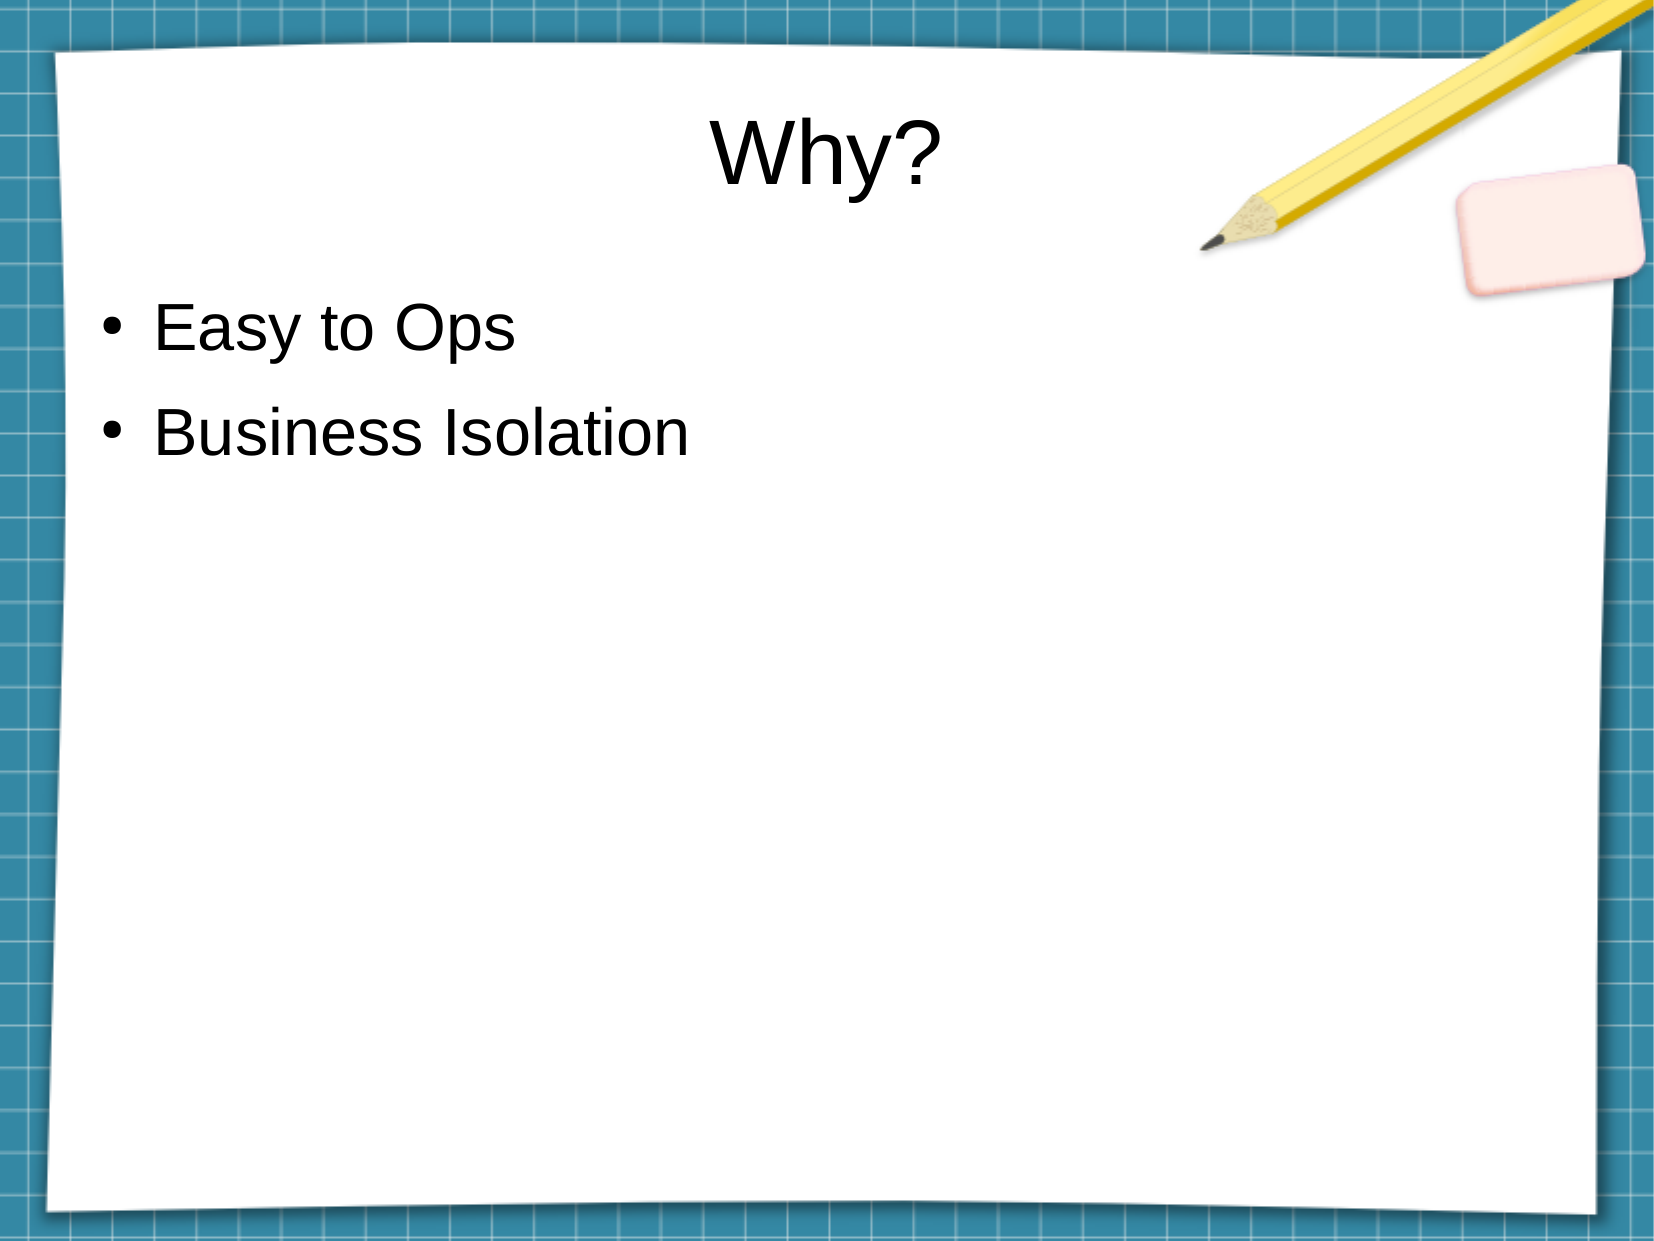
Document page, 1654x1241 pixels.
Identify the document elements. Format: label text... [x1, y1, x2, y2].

picture [0, 0, 1654, 1241]
list Easy to Ops Business Isolation [82, 290, 1571, 1010]
title Why? [82, 49, 1571, 257]
